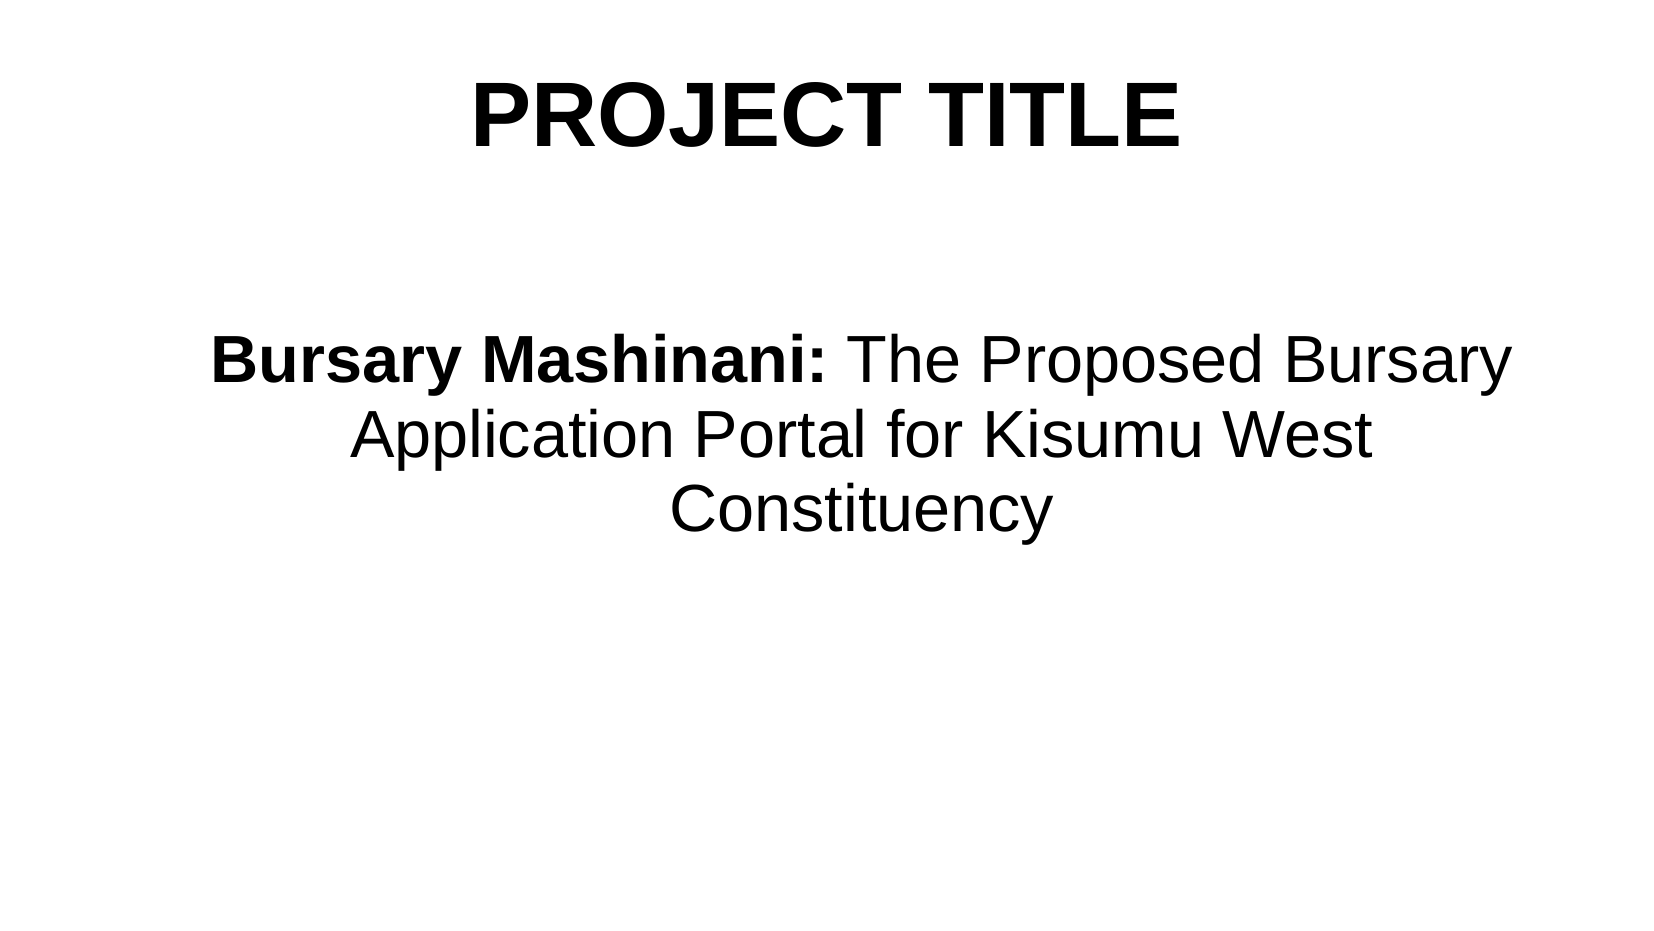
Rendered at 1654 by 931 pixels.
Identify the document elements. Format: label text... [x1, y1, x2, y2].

title PROJECT TITLE [82, 37, 1571, 193]
list Bursary Mashinani: The Proposed Bursary Application Portal for Kisumu West Constituency [82, 217, 1571, 758]
